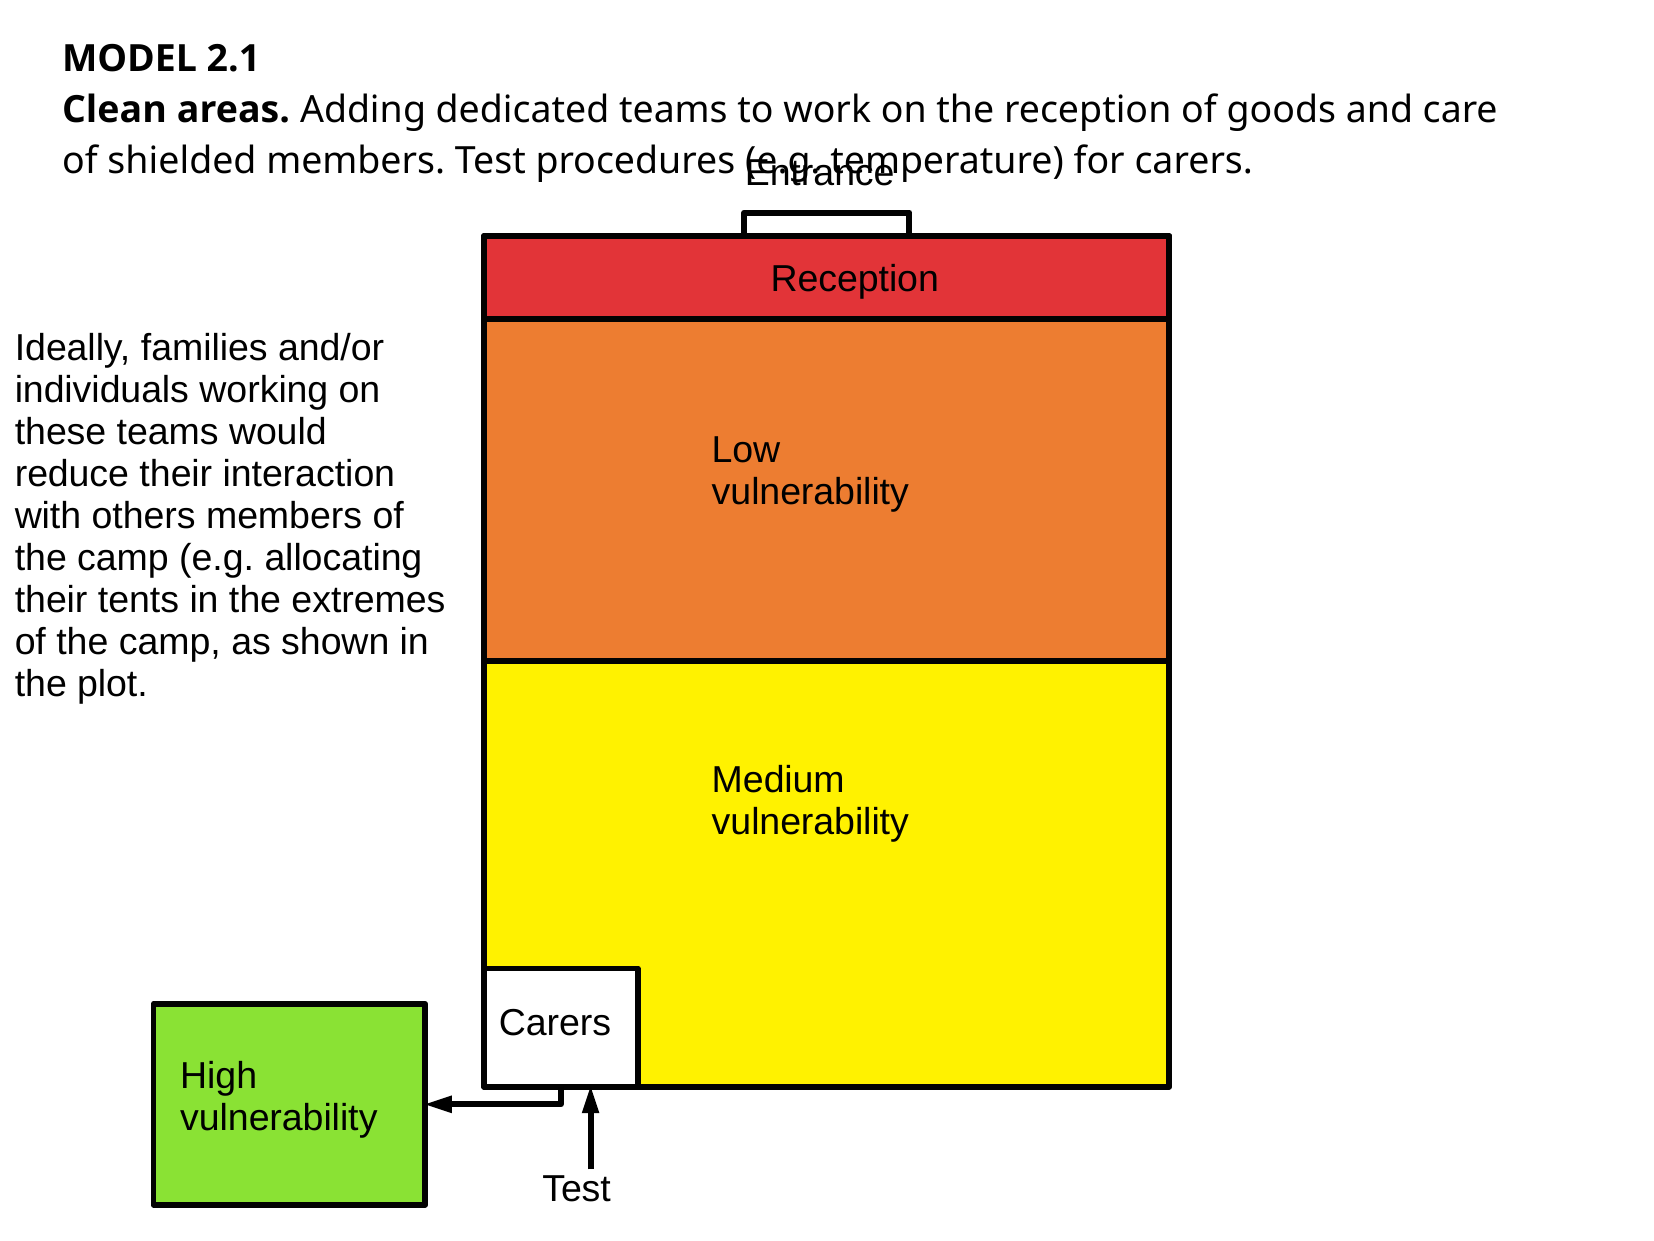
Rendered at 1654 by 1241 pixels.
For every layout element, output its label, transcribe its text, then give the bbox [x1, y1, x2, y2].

text_box Low vulnerability [696, 420, 981, 520]
text_box Test [527, 1159, 626, 1217]
text_box Carers [484, 994, 627, 1052]
text_box Medium vulnerability [696, 751, 969, 893]
text_box MODEL 2.1 Clean areas. Adding dedicated teams to work on the reception of goods and care of shielded members. Test procedures (e.g. temperature) for carers. [47, 23, 1548, 151]
text_box [484, 236, 1170, 1087]
text_box Entrance [730, 151, 910, 201]
text_box Reception [755, 250, 954, 308]
text_box High vulnerability [165, 1046, 461, 1230]
text_box Ideally, families and/or individuals working on these teams would reduce their interaction with others members of the camp (e.g. allocating their tents in the extremes of the camp, as shown in the plot. [0, 318, 461, 712]
text_box [153, 1003, 426, 1205]
